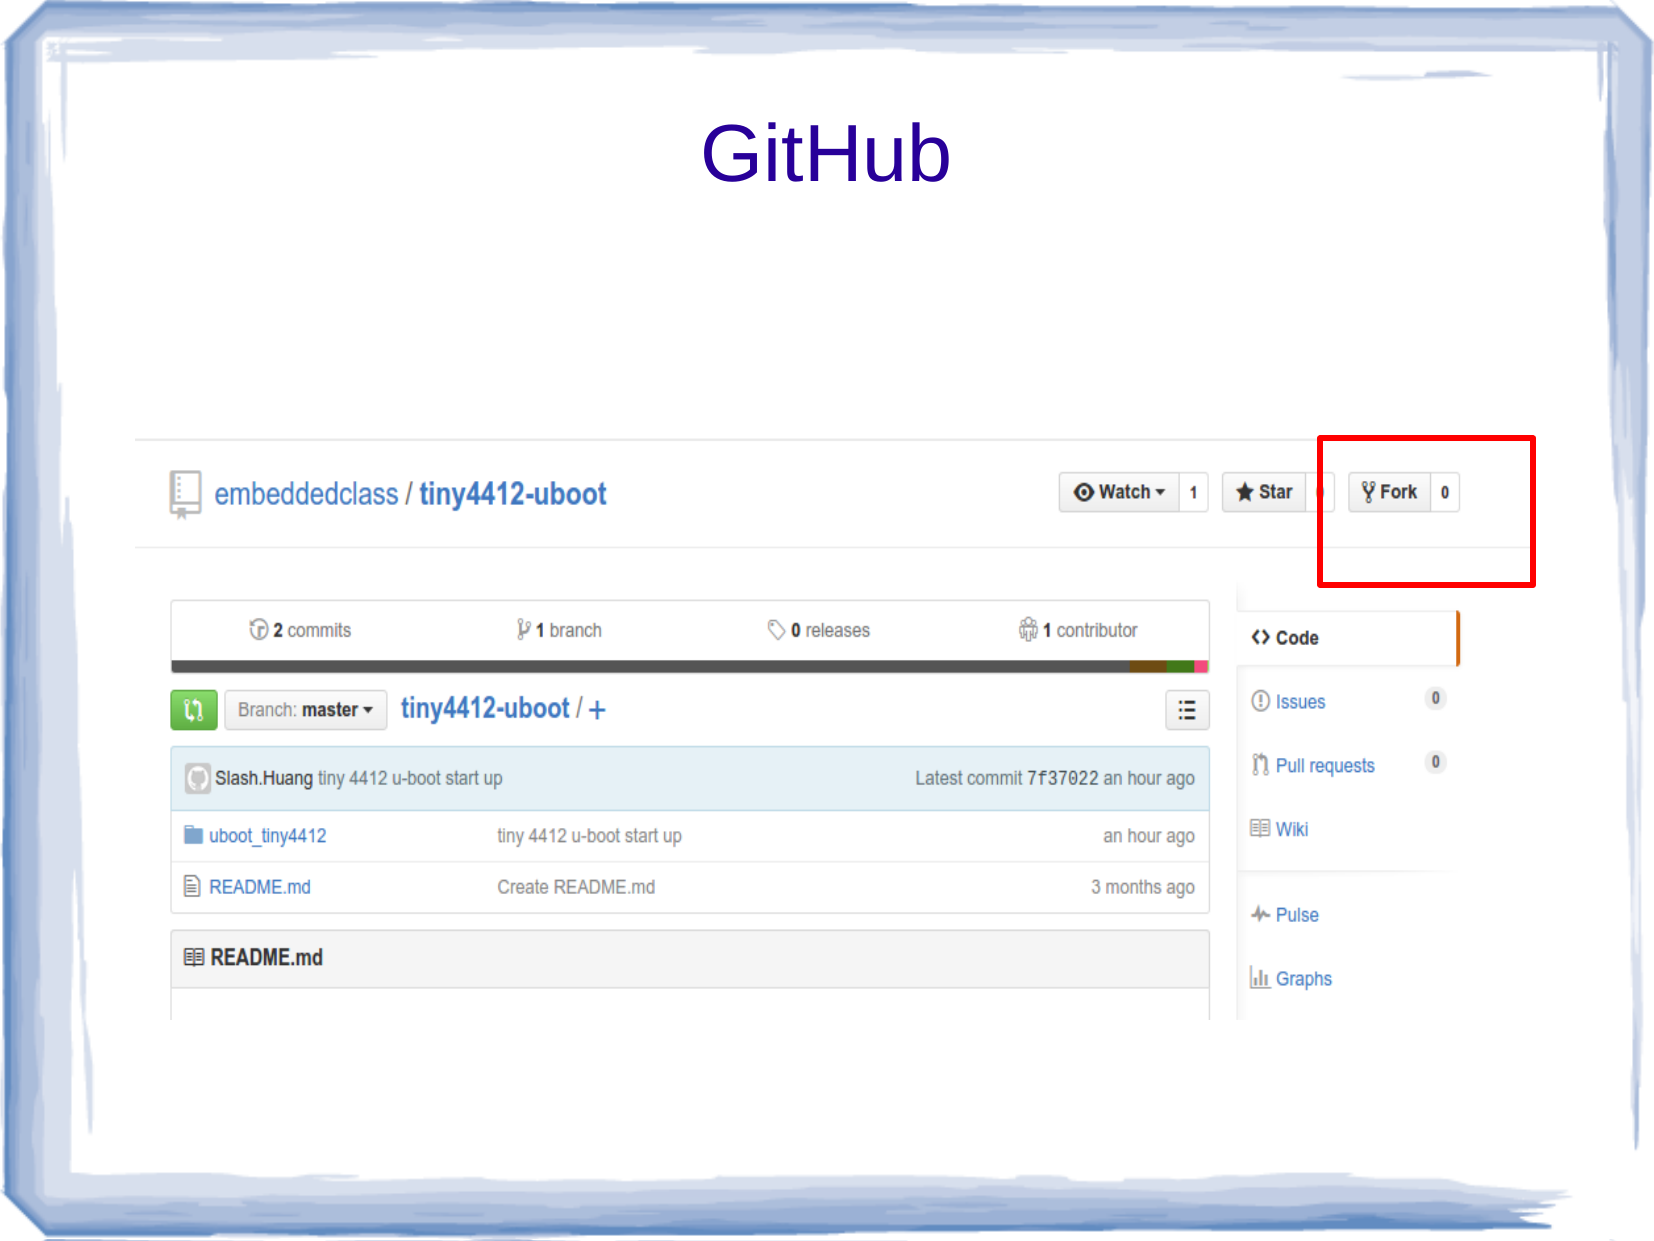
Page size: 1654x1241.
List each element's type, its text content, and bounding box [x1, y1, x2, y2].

title GitHub [82, 49, 1571, 257]
picture [0, 0, 1654, 1241]
